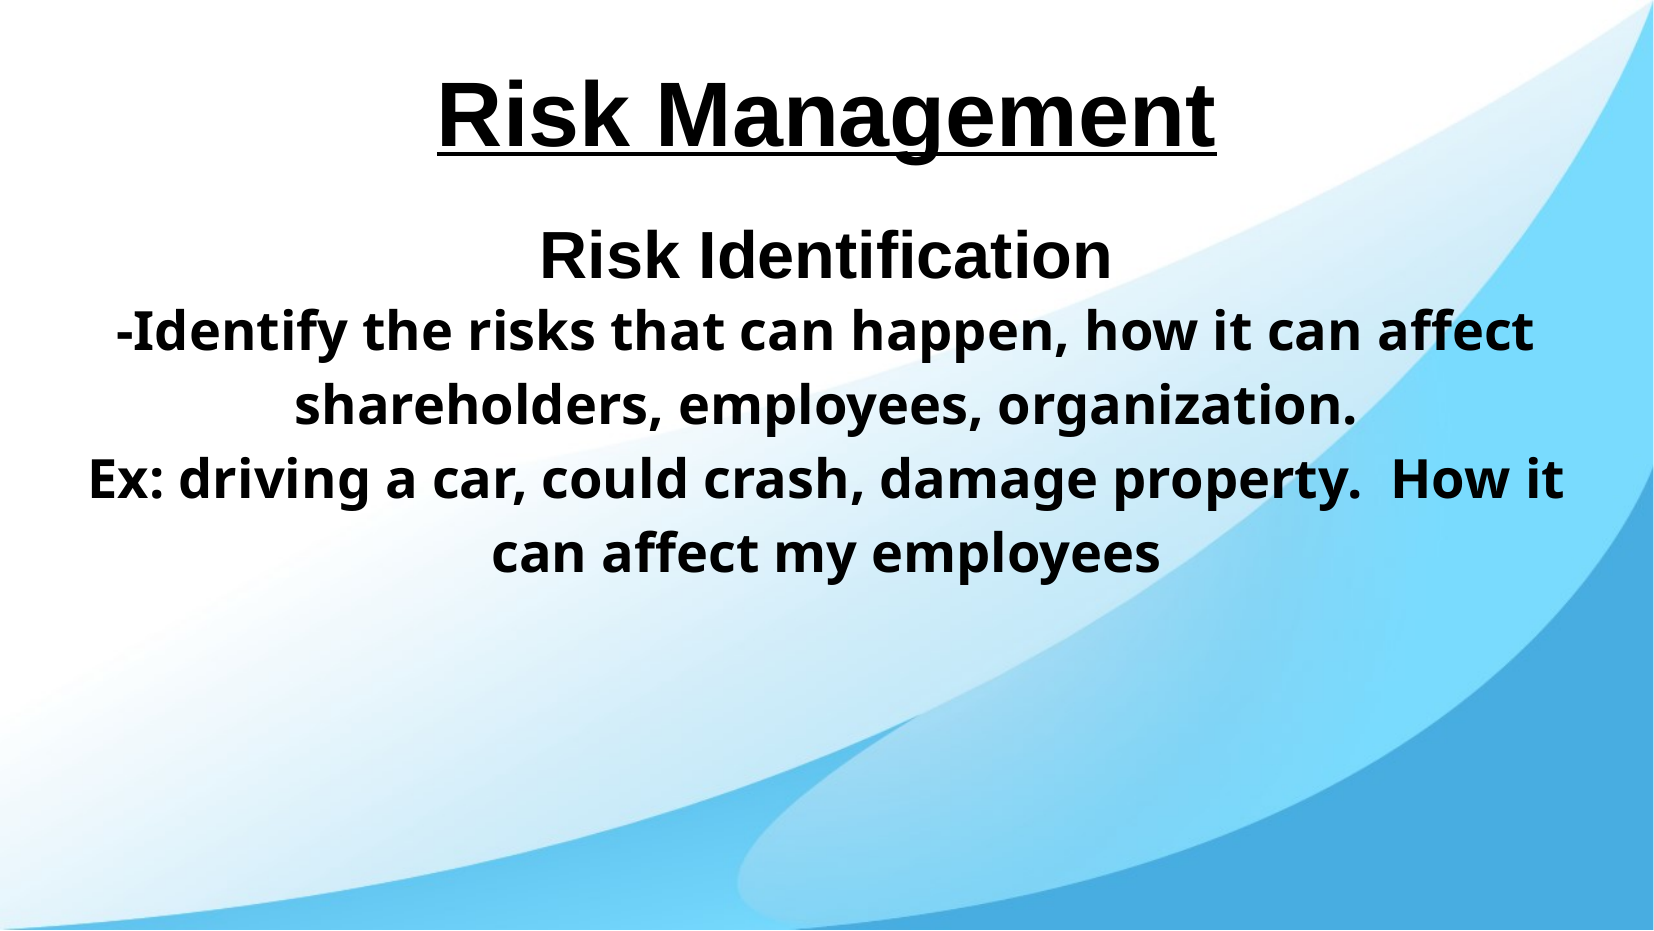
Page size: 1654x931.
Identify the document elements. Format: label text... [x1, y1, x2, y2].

subtitle Risk Identification -Identify the risks that can happen, how it can affect shareholders, employees, organization. Ex: driving a car, could crash, damage property. How it can affect my employees [82, 217, 1571, 758]
picture [0, 0, 1654, 931]
title Risk Management [82, 37, 1571, 193]
